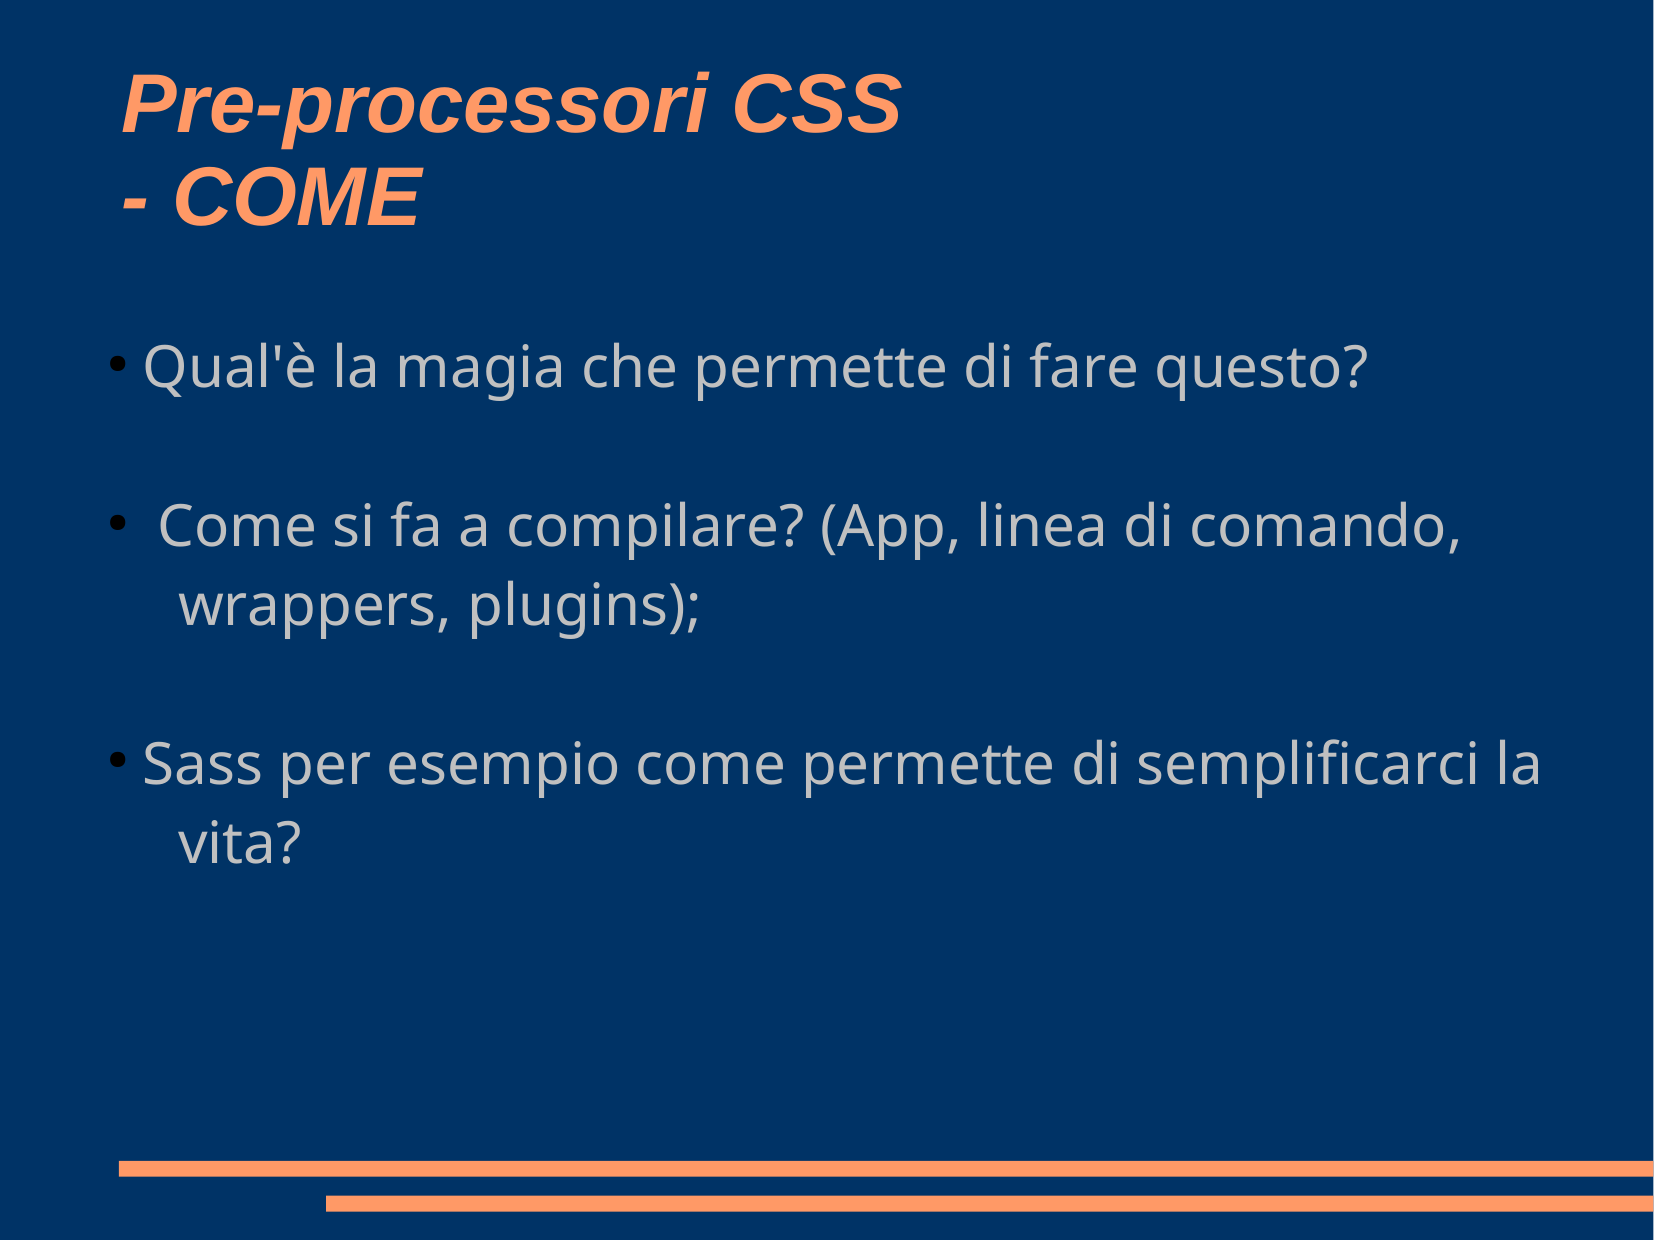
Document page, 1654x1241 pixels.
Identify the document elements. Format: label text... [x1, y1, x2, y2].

title Pre-processori CSS - COME [121, 46, 1534, 215]
subtitle Qual'è la magia che permette di fare questo? Come si fa a compilare? (App, linea di comando, wrappers, plugins); Sass per esempio come permette di semplificarci la vita? [107, 215, 1547, 1026]
